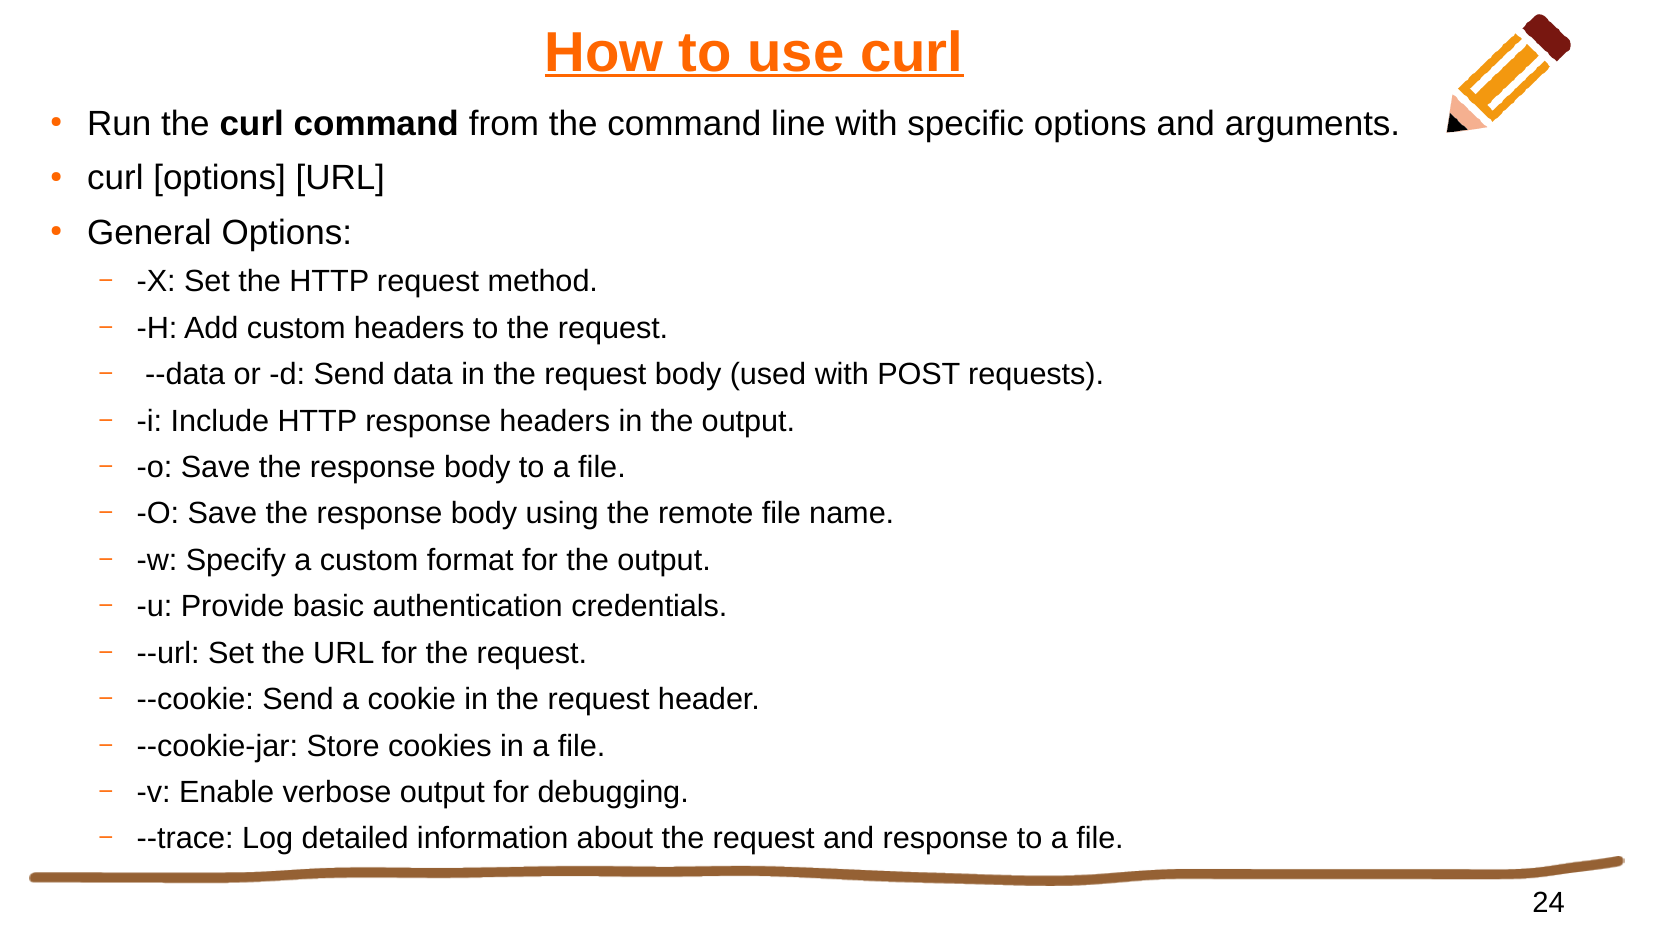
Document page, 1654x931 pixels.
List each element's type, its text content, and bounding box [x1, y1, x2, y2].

picture [1446, 14, 1571, 103]
picture [29, 856, 1625, 886]
list Run the curl command from the command line with specific options and arguments. curl [options] [URL] General Options: -X: Set the HTTP request method. -H: Add custom headers to the request. --data or -d: Send data in the request body (used with POST requests). -i: Include HTTP response headers in the output. -o: Save the response body to a file. -O: Save the response body using the remote file name. -w: Specify a custom format for the output. -u: Provide basic authentication credentials. --url: Set the URL for the request. --cookie: Send a cookie in the request header. --cookie-jar: Store cookies in a file. -v: Enable verbose output for debugging. --trace: Log detailed information about the request and response to a file. [37, 103, 1576, 857]
title How to use curl [75, 0, 1434, 103]
